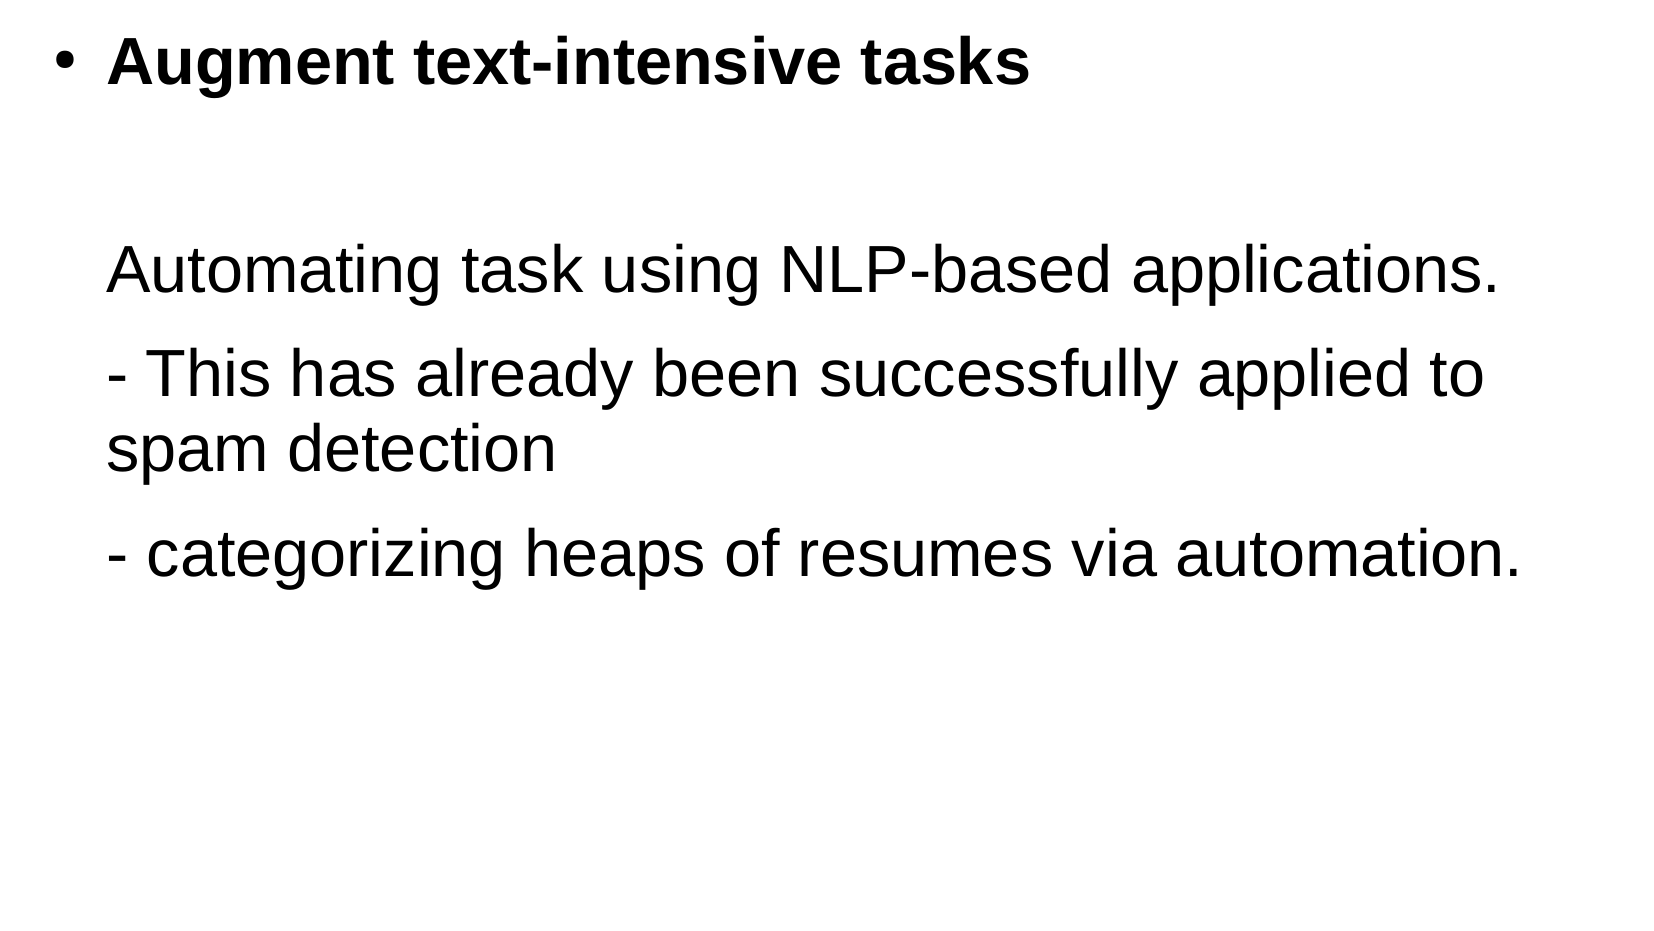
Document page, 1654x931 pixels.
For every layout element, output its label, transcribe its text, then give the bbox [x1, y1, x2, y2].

list Augment text-intensive tasks Automating task using NLP-based applications. - This has already been successfully applied to spam detection - categorizing heaps of resumes via automation. [35, 23, 1642, 898]
